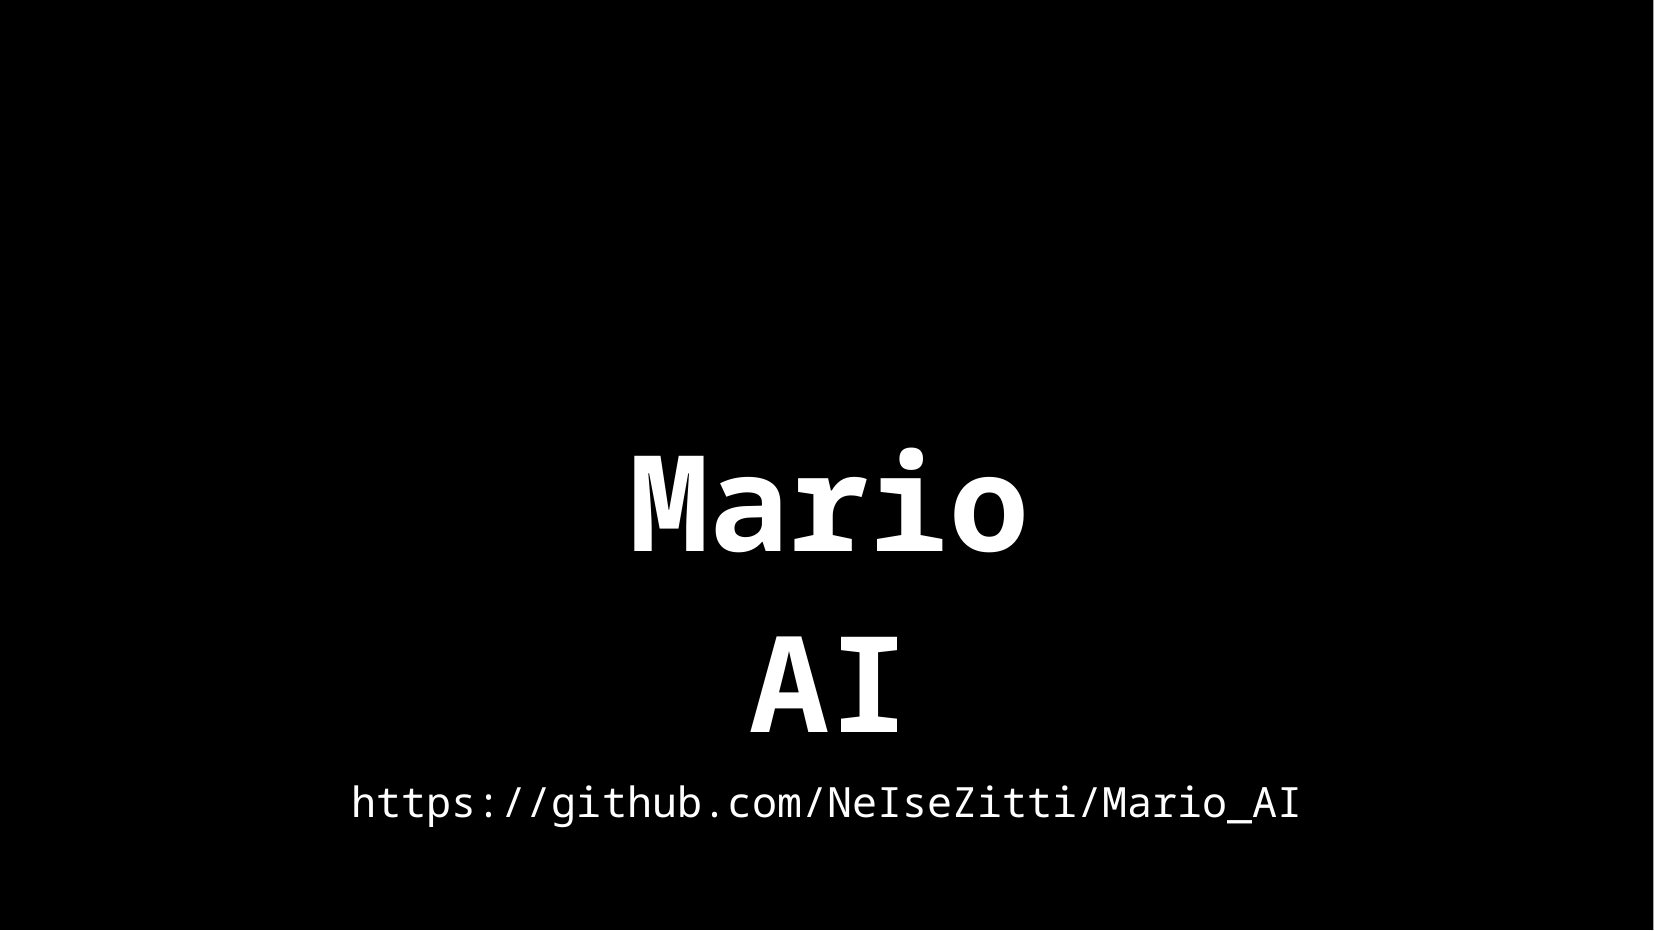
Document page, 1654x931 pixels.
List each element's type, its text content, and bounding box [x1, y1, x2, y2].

text_box https://github.com/NeIseZitti/Mario_AI [118, 708, 1536, 857]
text_box Mario AI [507, 401, 1152, 550]
